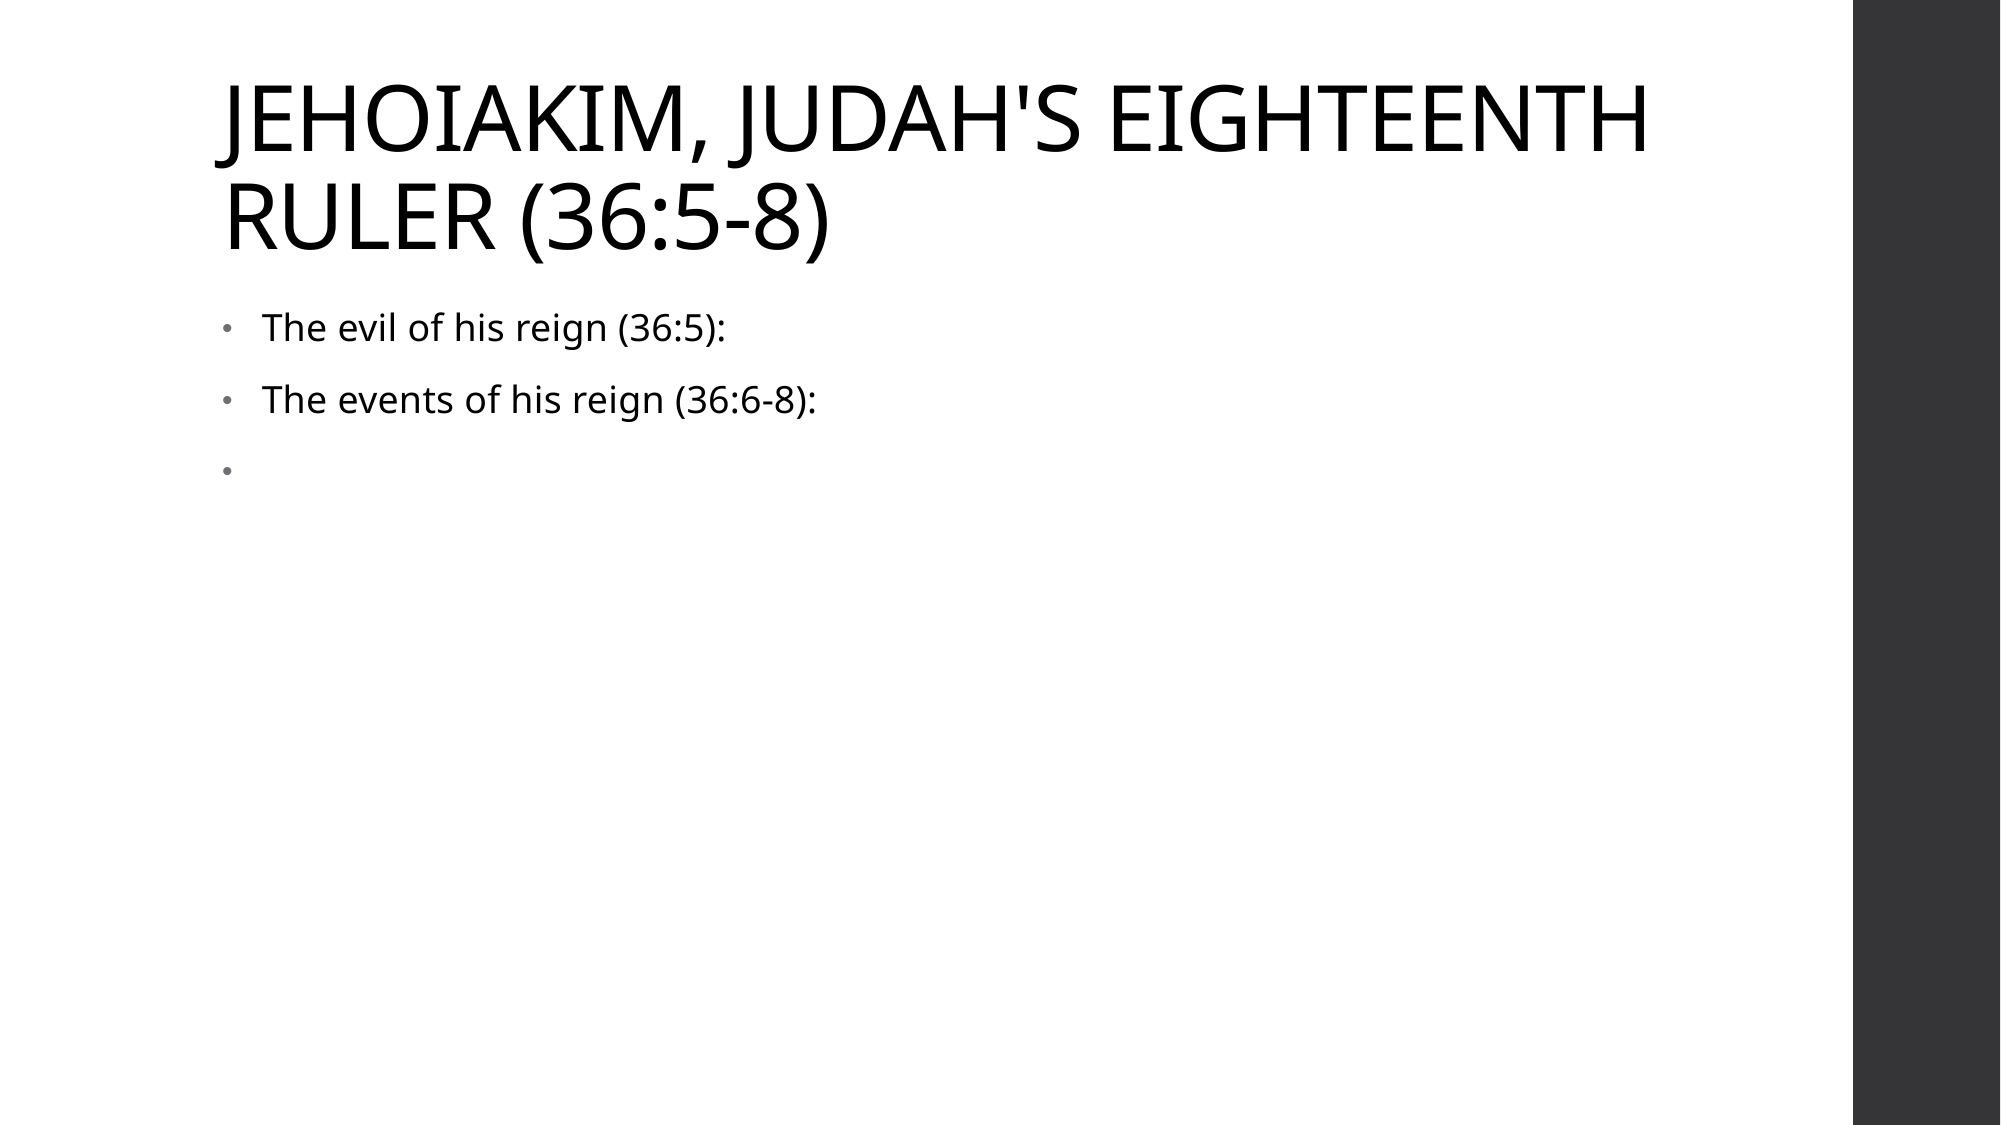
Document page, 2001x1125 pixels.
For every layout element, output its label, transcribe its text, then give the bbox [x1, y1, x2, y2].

list The evil of his reign (36:5): The events of his reign (36:6-8): [206, 299, 1617, 1014]
title JEHOIAKIM, JUDAH'S EIGHTEENTH RULER (36:5-8) [206, 60, 1797, 278]
